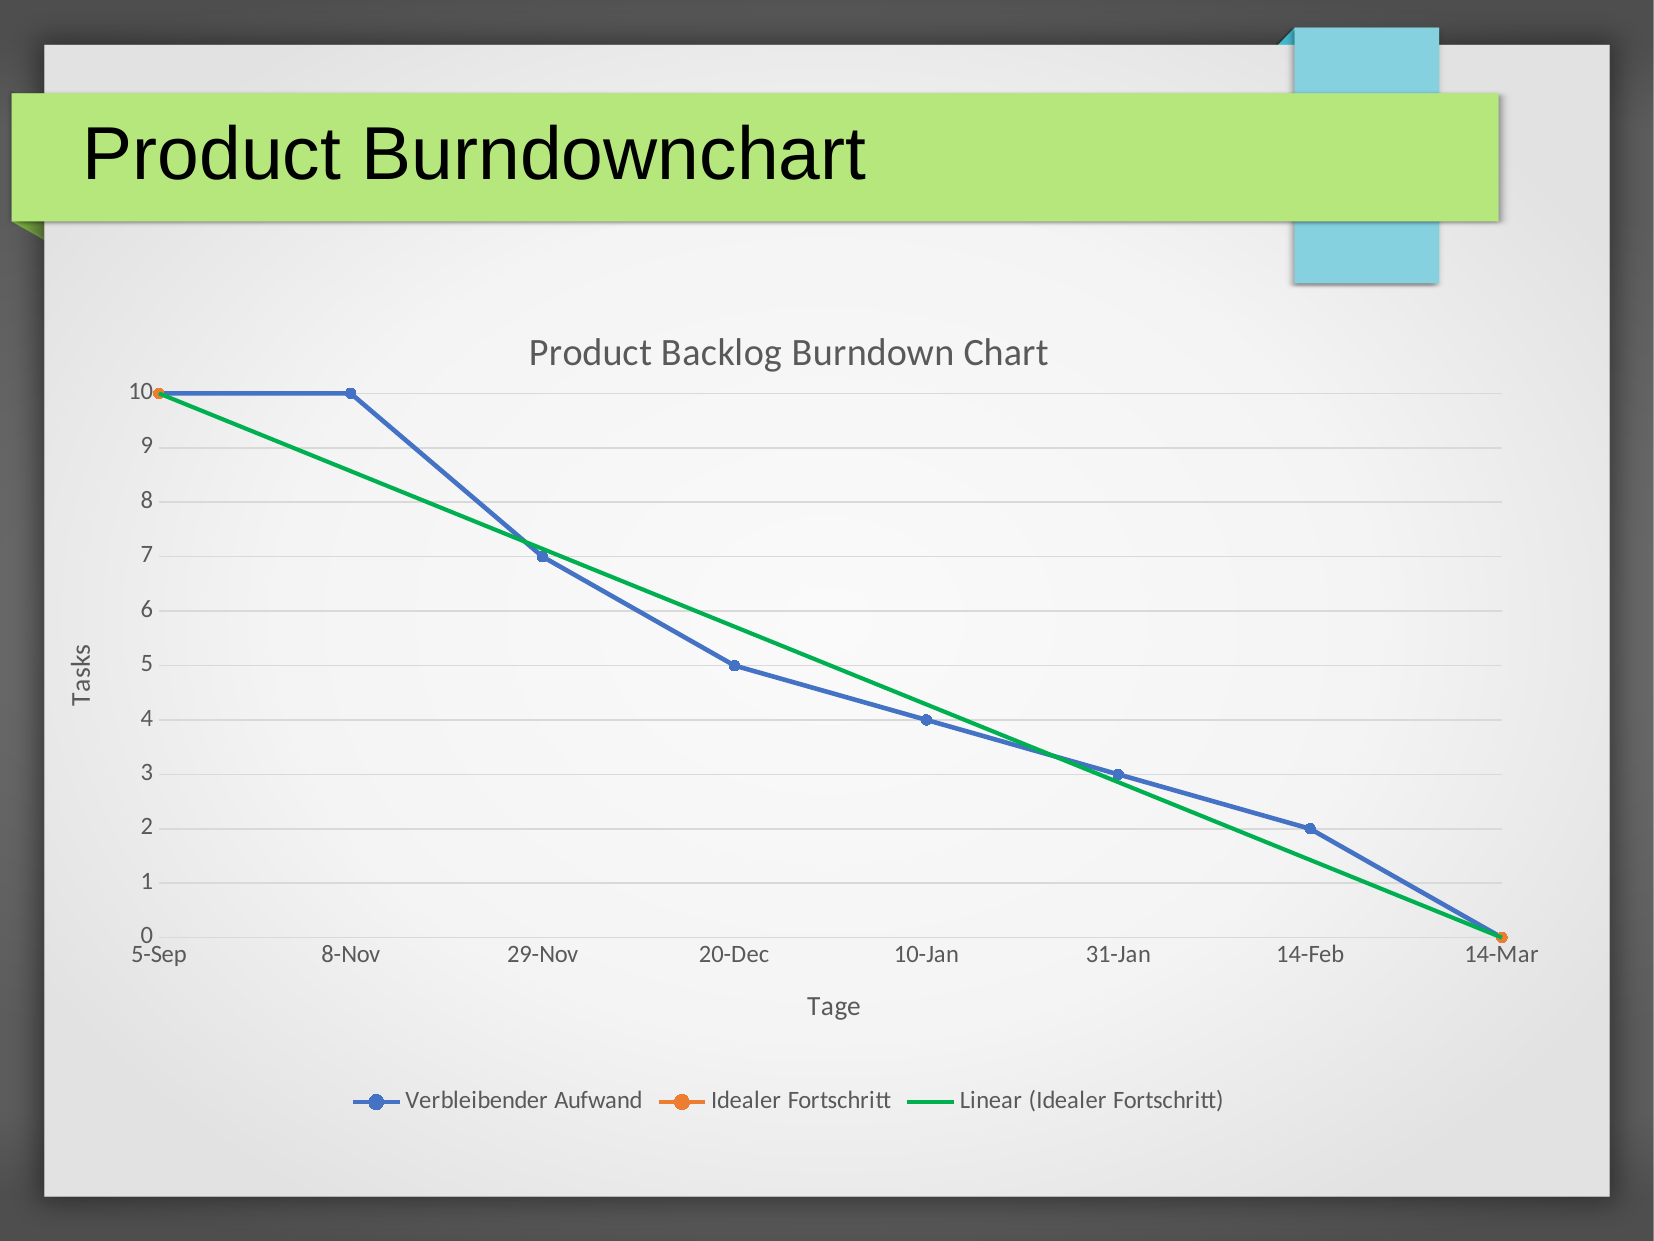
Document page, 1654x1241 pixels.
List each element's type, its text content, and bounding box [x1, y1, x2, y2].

title Product Burndownchart [82, 94, 1264, 213]
picture [0, 0, 1654, 1241]
chart [60, 300, 1540, 1121]
